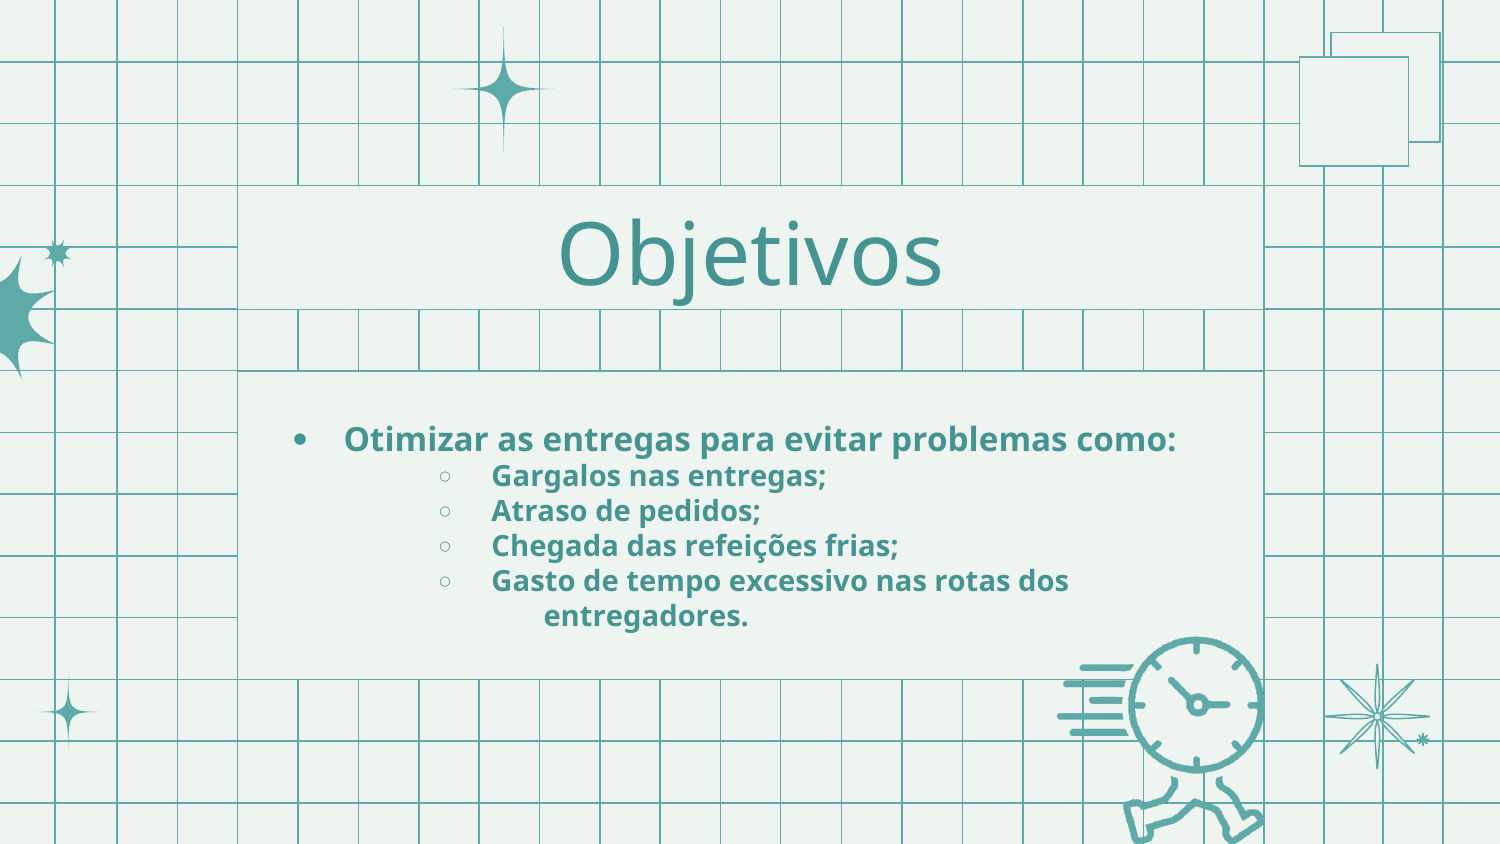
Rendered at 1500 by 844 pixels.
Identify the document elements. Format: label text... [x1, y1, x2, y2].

title Objetivos [237, 185, 1264, 310]
text_box [451, 25, 556, 153]
picture [1056, 636, 1264, 844]
subtitle Otimizar as entregas para evitar problemas como: Gargalos nas entregas; Atraso de pedidos; Chegada das refeições frias; Gasto de tempo excessivo nas rotas dos entregadores. [237, 370, 1264, 680]
